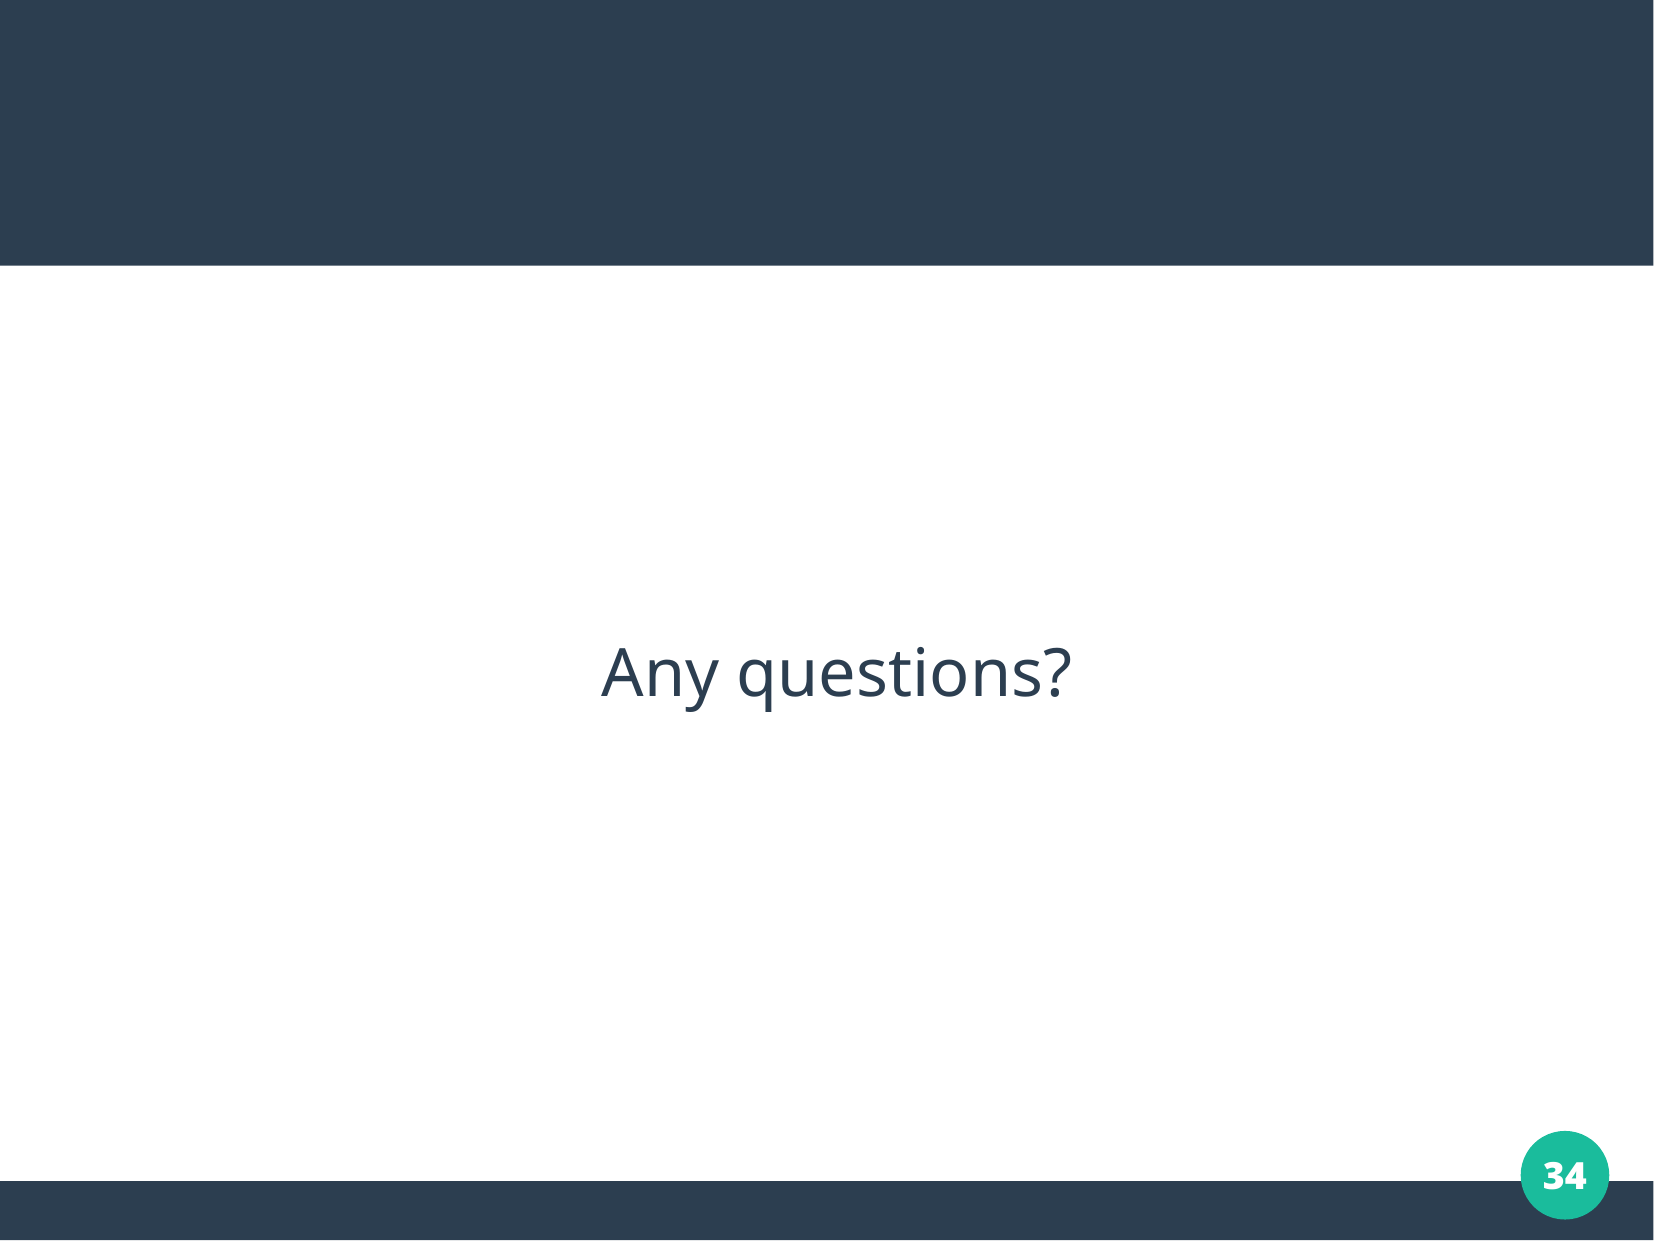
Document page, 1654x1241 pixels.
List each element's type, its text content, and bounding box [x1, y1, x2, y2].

text_box Any questions? [69, 305, 1606, 1036]
